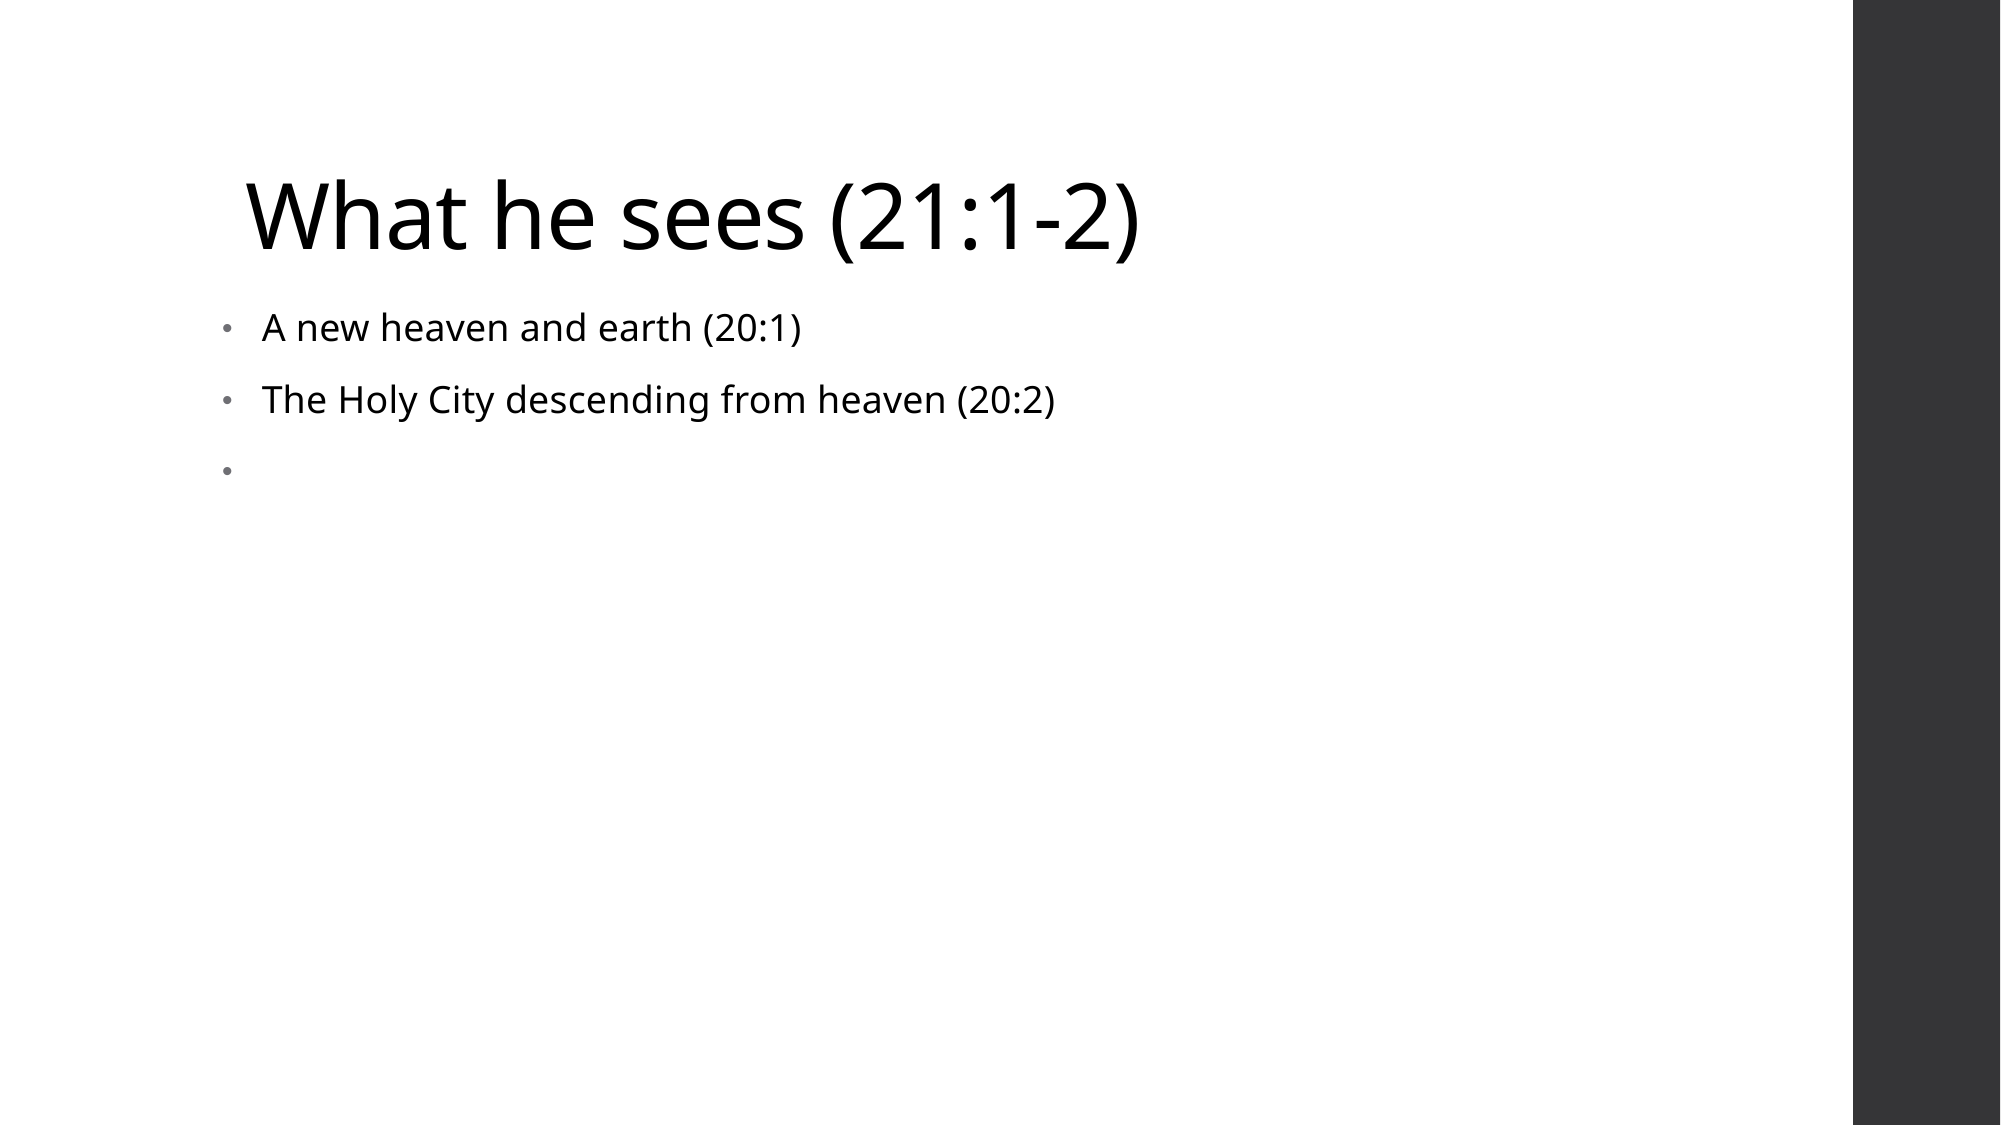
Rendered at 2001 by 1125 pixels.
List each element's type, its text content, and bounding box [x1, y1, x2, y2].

list A new heaven and earth (20:1) The Holy City descending from heaven (20:2) [206, 299, 1617, 1014]
title What he sees (21:1-2) [206, 60, 1797, 278]
